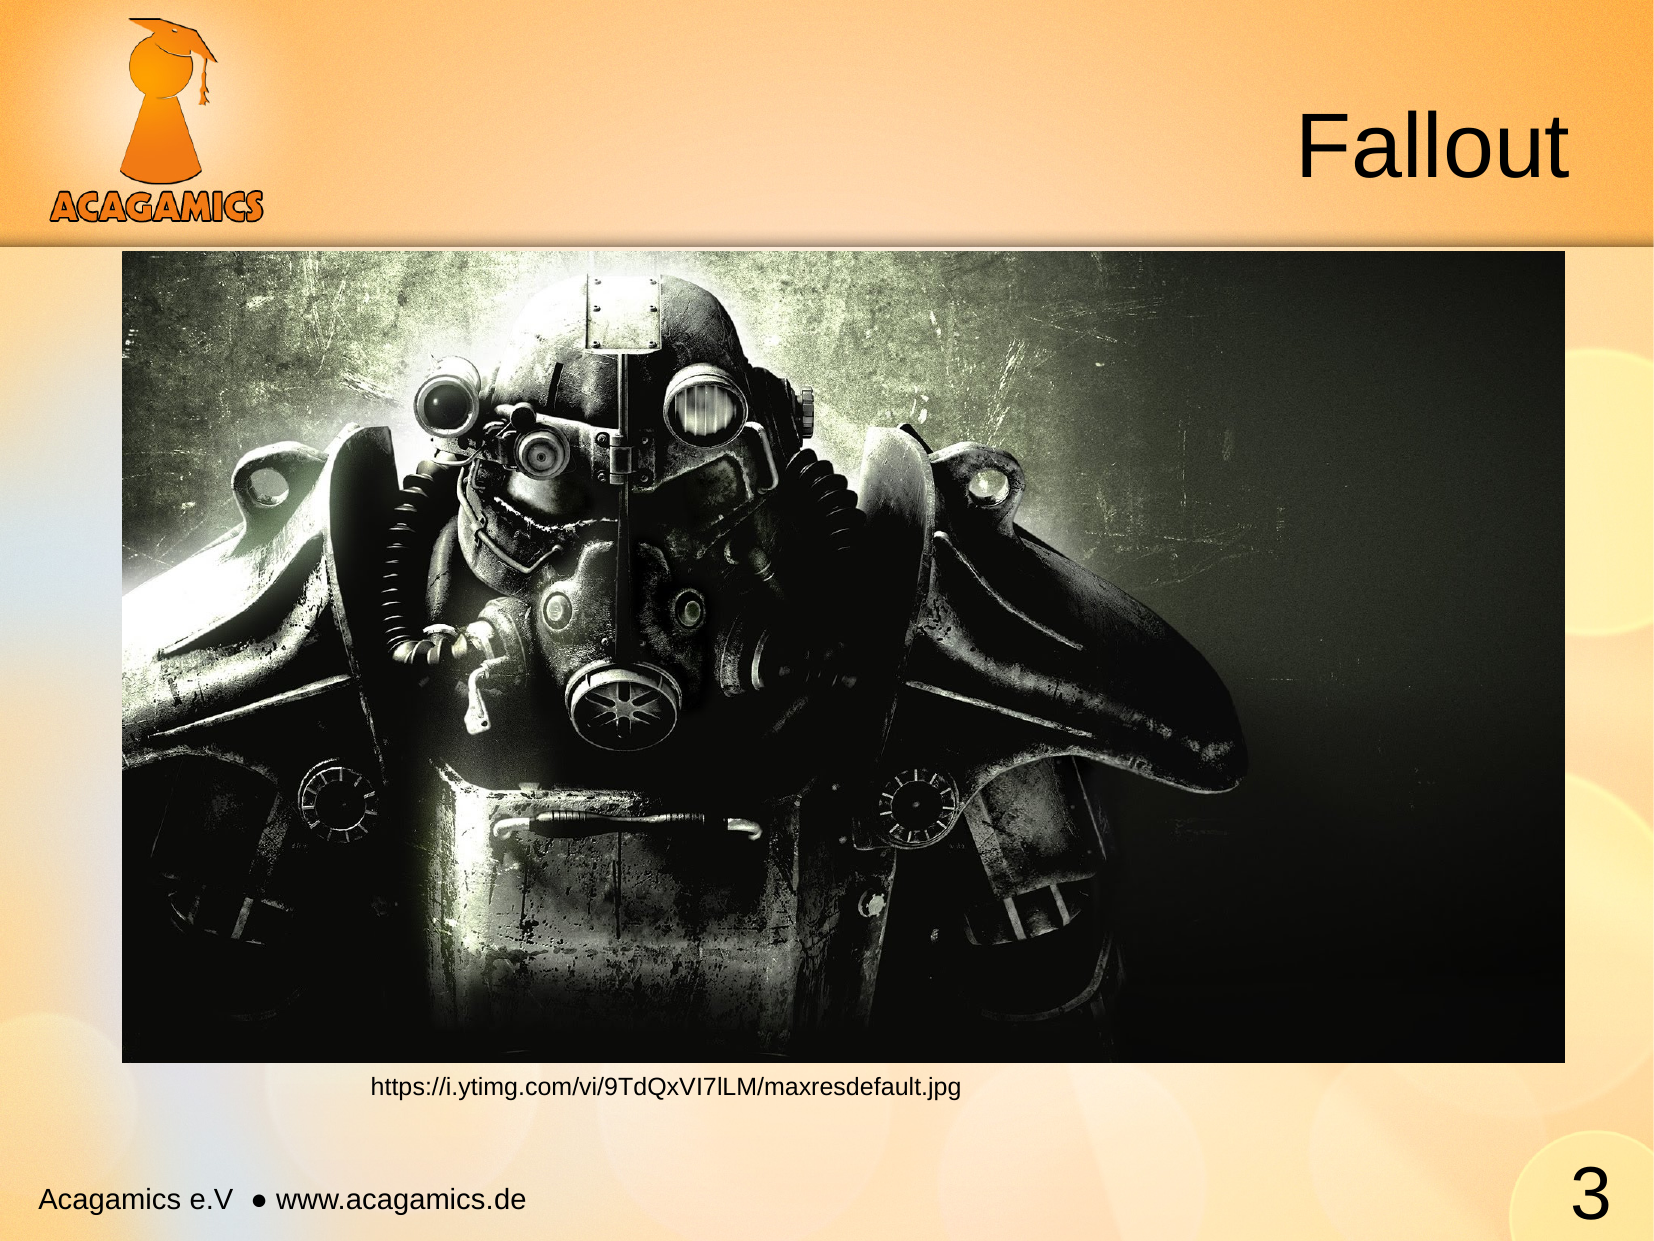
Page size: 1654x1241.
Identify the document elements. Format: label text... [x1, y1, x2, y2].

list [82, 290, 1571, 1136]
text_box https://i.ytimg.com/vi/9TdQxVI7lLM/maxresdefault.jpg [355, 1065, 1270, 1123]
picture [0, 0, 1654, 1241]
title Fallout [324, 76, 1571, 216]
